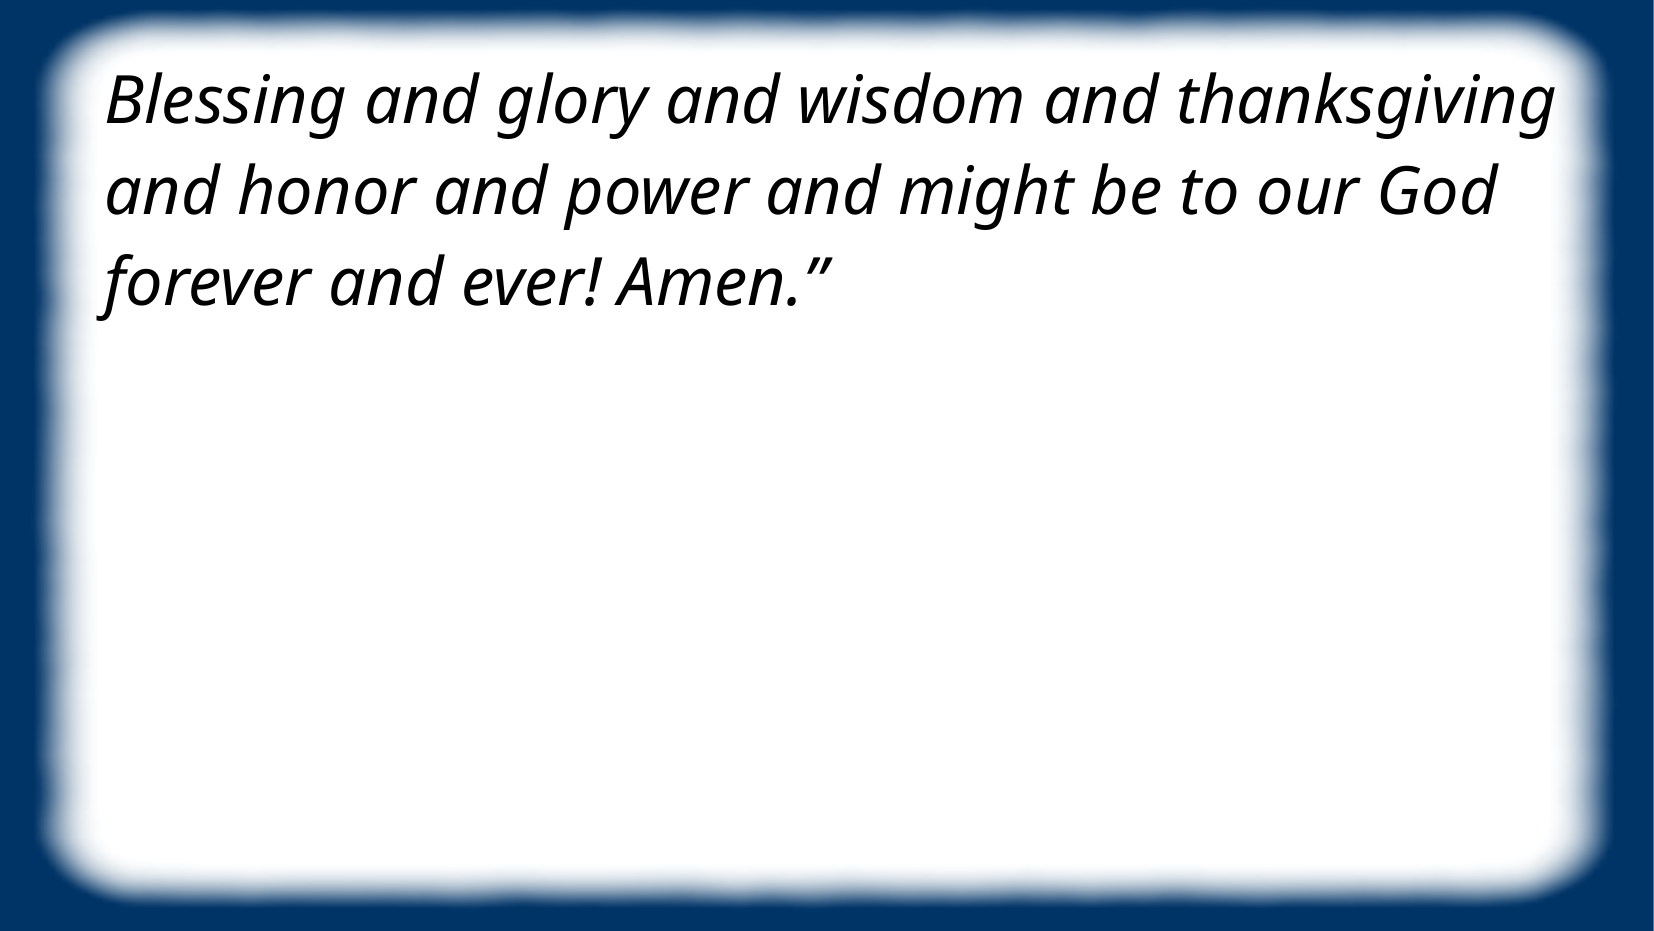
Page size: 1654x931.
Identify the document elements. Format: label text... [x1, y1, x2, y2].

picture [0, 0, 1654, 931]
text_box Blessing and glory and wisdom and thanksgiving and honor and power and might be to our God forever and ever! Amen.” [90, 45, 1576, 331]
